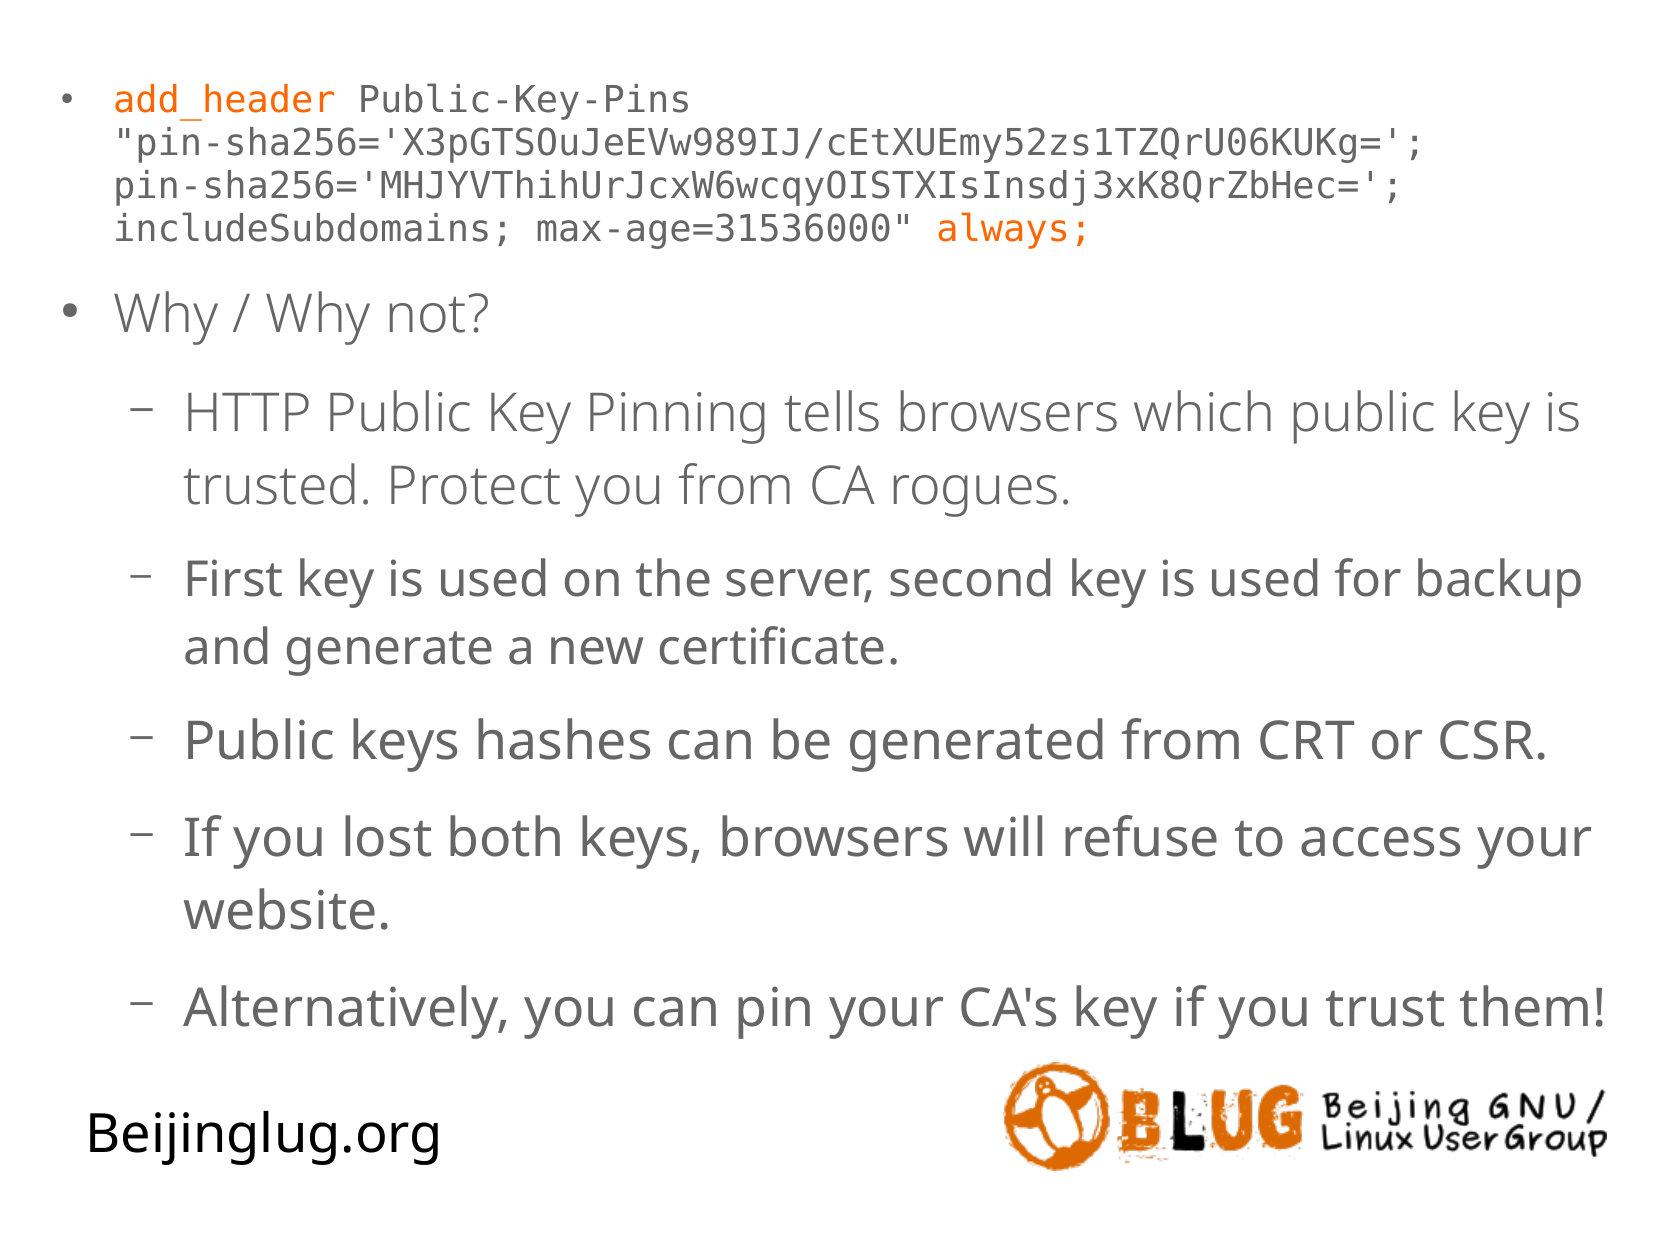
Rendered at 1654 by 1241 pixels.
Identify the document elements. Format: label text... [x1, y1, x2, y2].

list add_header Public-Key-Pins "pin-sha256='X3pGTSOuJeEVw989IJ/cEtXUEmy52zs1TZQrU06KUKg='; pin-sha256='MHJYVThihUrJcxW6wcqyOISTXIsInsdj3xK8QrZbHec='; includeSubdomains; max-age=31536000" always; Why / Why not? HTTP Public Key Pinning tells browsers which public key is trusted. Protect you from CA rogues. First key is used on the server, second key is used for backup and generate a new certificate. Public keys hashes can be generated from CRT or CSR. If you lost both keys, browsers will refuse to access your website. Alternatively, you can pin your CA's key if you trust them! [42, 77, 1612, 1070]
picture [1003, 1070, 1607, 1171]
